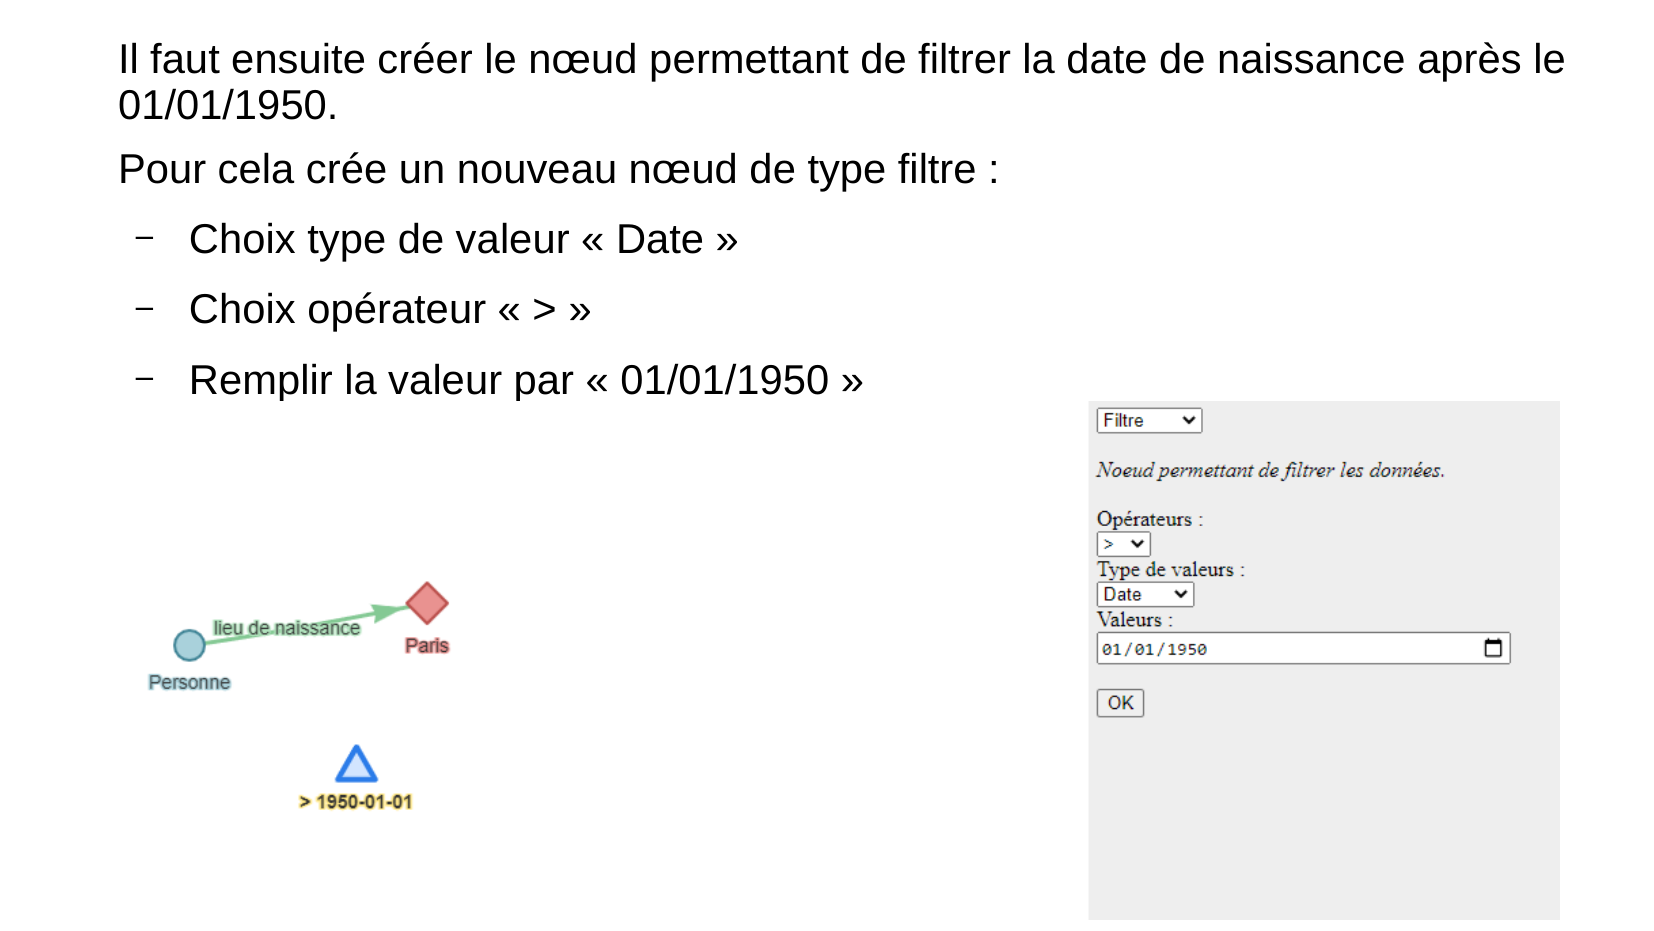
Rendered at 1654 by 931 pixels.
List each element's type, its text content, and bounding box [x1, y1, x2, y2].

list Il faut ensuite créer le nœud permettant de filtrer la date de naissance après le 01/01/1950. Pour cela crée un nouveau nœud de type filtre : Choix type de valeur « Date » Choix opérateur « > » Remplir la valeur par « 01/01/1950 » [47, 35, 1571, 898]
picture [115, 401, 1560, 920]
